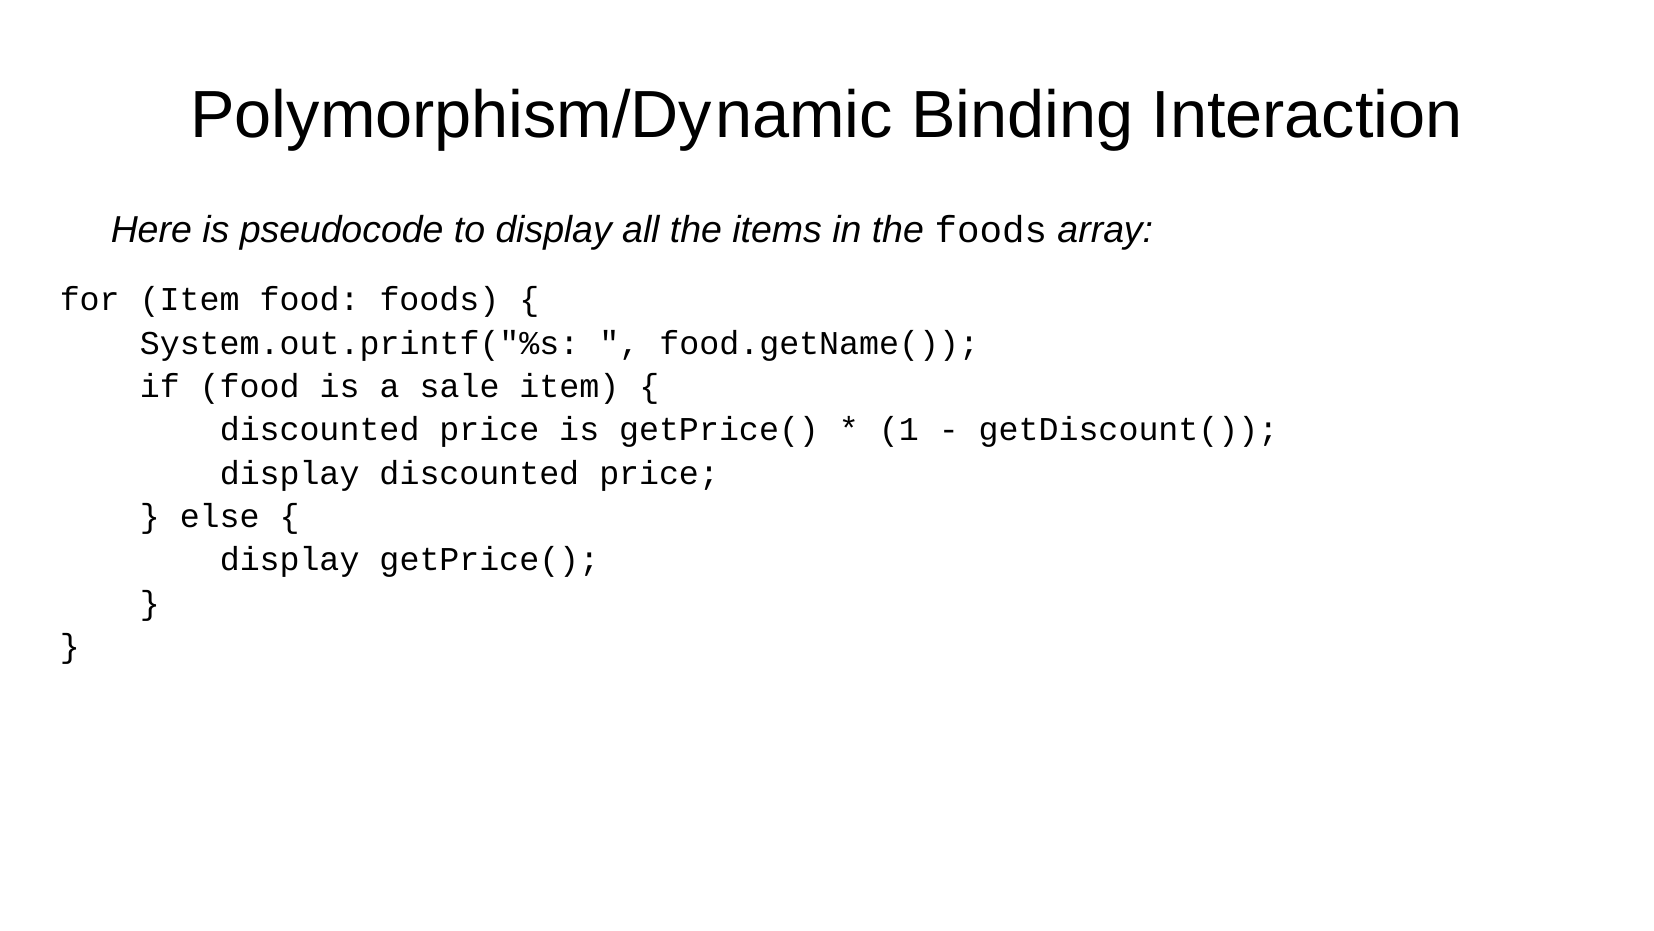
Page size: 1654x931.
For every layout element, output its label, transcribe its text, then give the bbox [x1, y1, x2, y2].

text_box for (Item food: foods) { System.out.printf("%s: ", food.getName()); if (food is a sale item) { discounted price is getPrice() * (1 - getDiscount()); display discounted price; } else { display getPrice(); } } [45, 270, 1549, 734]
title Polymorphism/Dy namic Binding Interaction [82, 37, 1571, 193]
text_box Here is pseudocode to display all the items in the foods array: [96, 200, 1169, 261]
